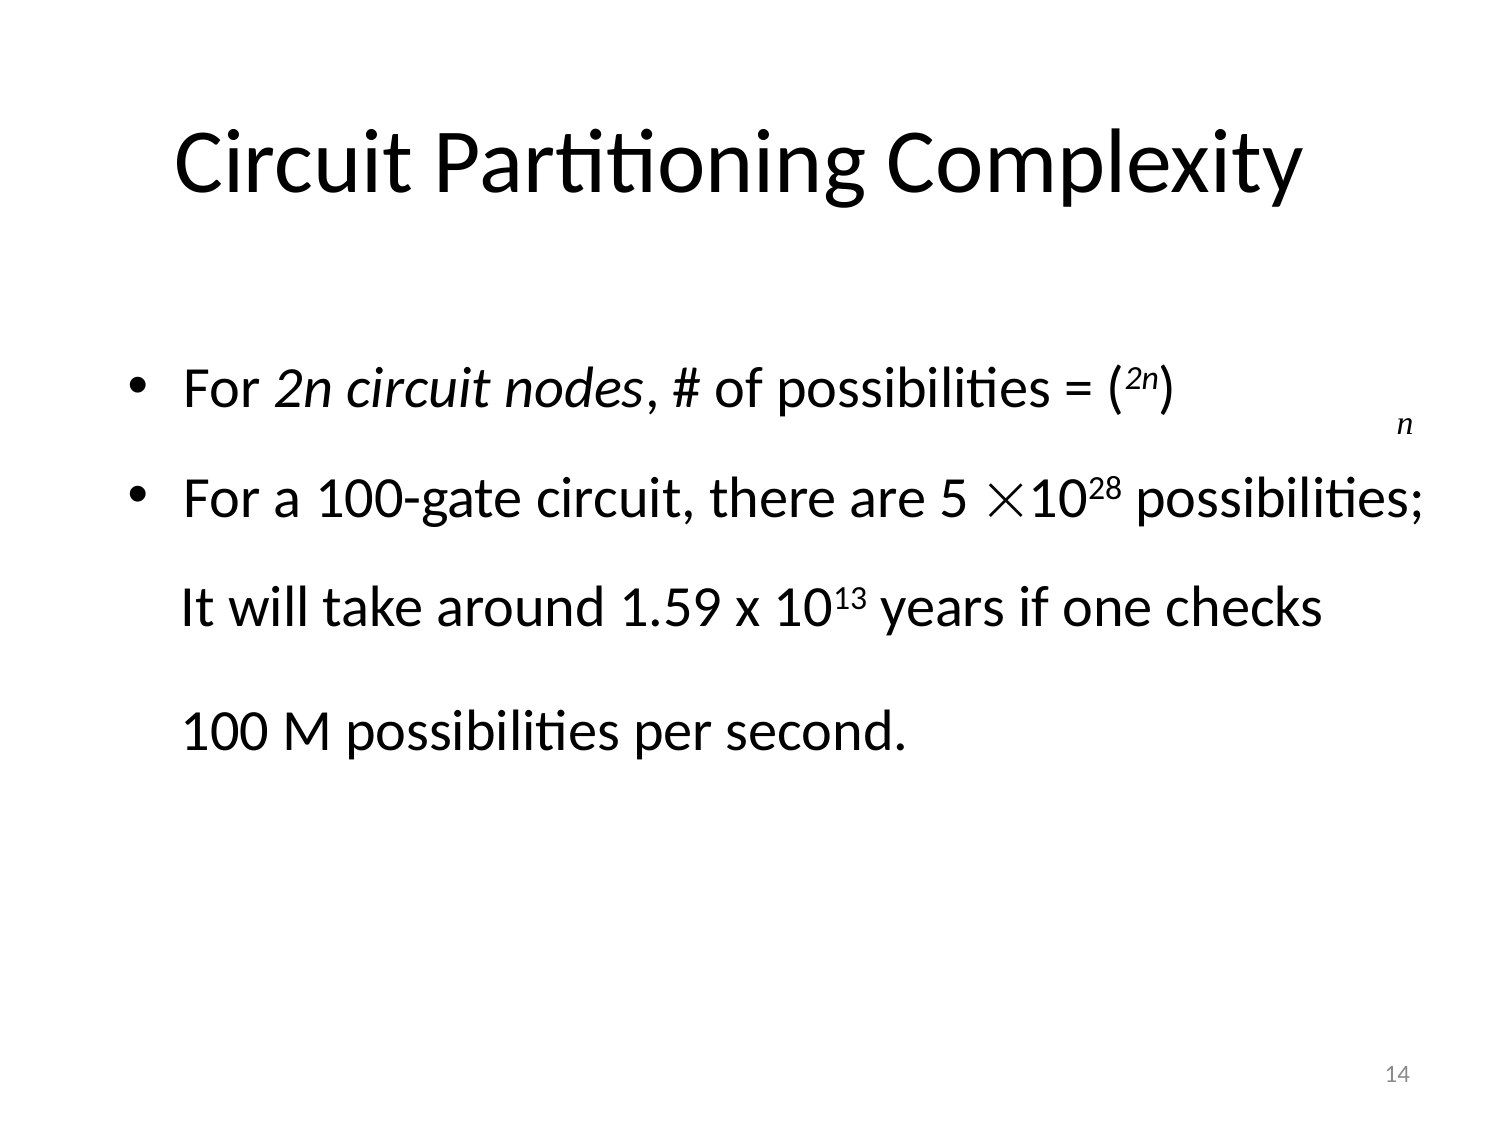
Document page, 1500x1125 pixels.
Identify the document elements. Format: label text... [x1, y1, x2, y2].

text_box n [1381, 354, 1457, 449]
title Circuit Partitioning Complexity [112, 62, 1388, 249]
slide_number <number> [1074, 1042, 1425, 1103]
list For 2n circuit nodes, # of possibilities = (2n) For a 100-gate circuit, there are 5 1028 possibilities; It will take around 1.59 x 1013 years if one checks 100 M possibilities per second. [112, 249, 1500, 797]
